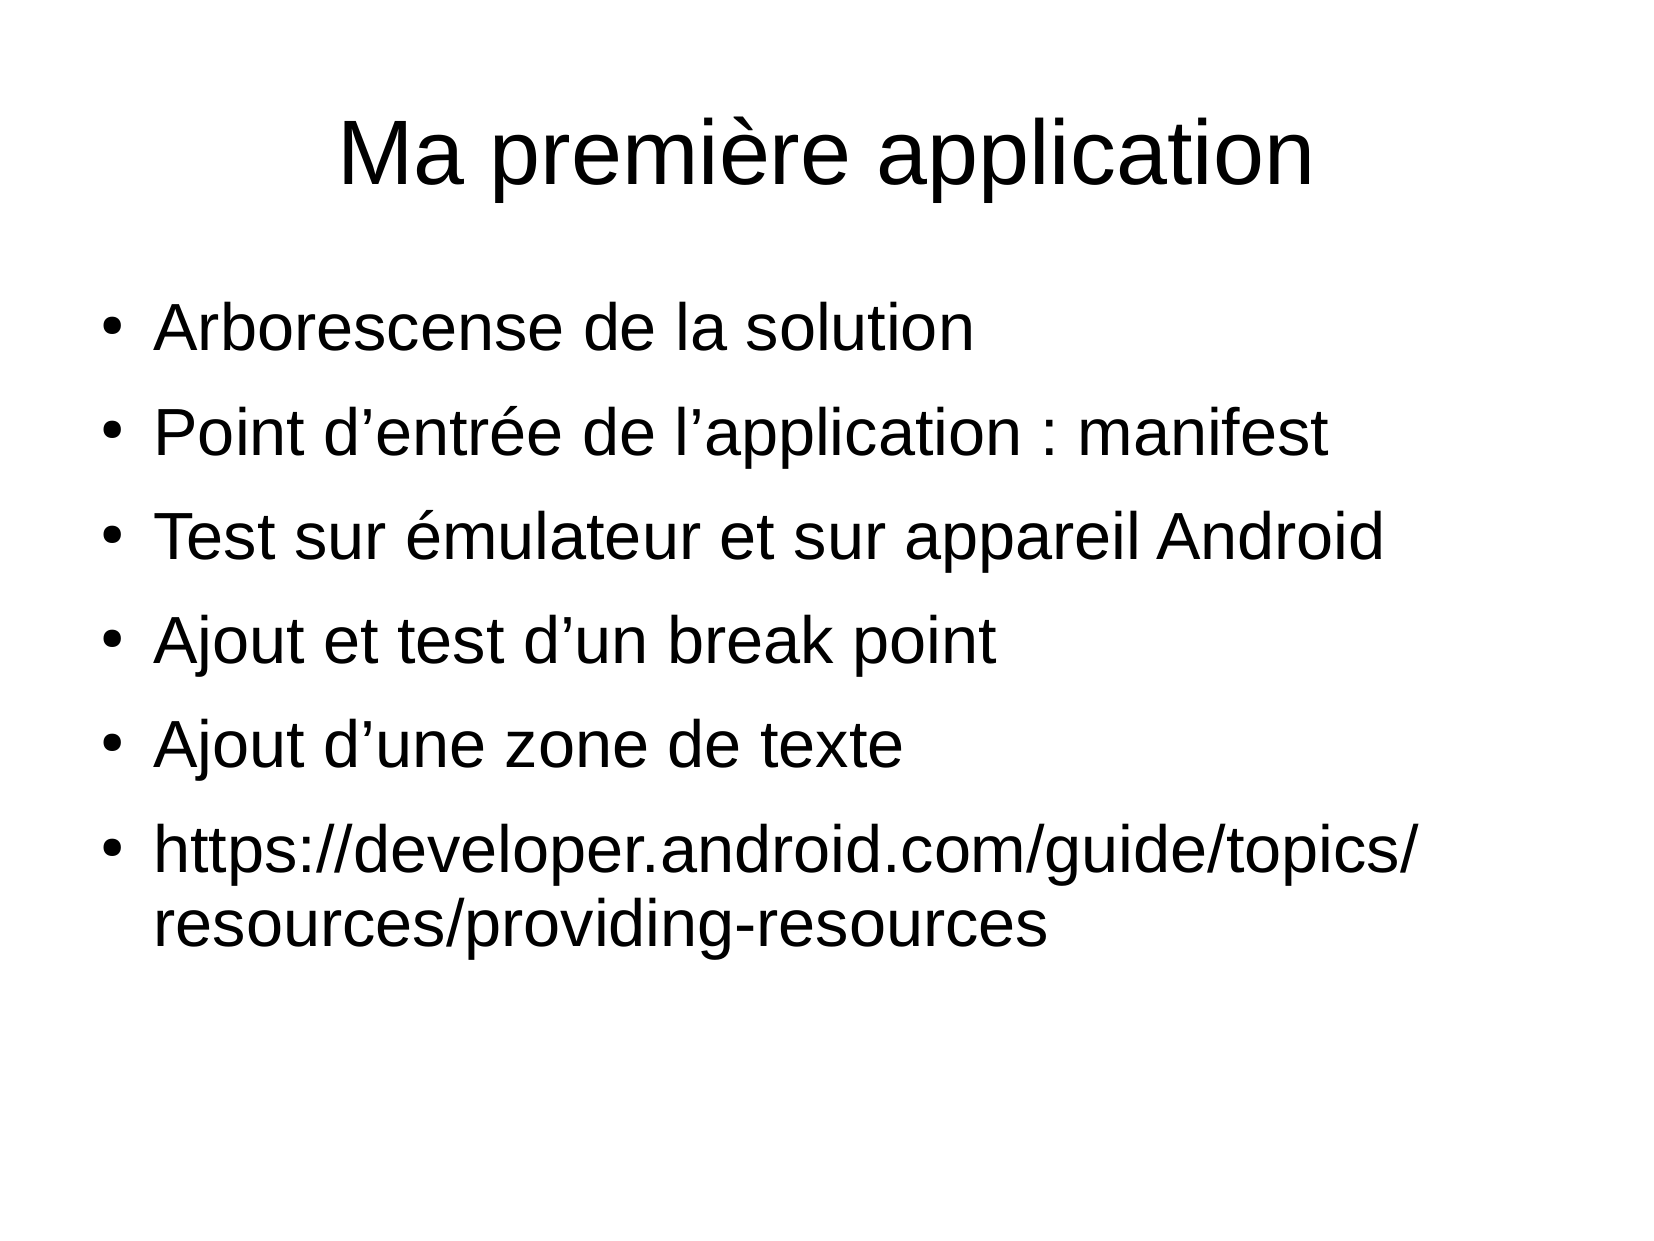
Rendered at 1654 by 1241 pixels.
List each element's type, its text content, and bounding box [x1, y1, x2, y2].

list Arborescense de la solution Point d’entrée de l’application : manifest Test sur émulateur et sur appareil Android Ajout et test d’un break point Ajout d’une zone de texte https://developer.android.com/guide/topics/resources/providing-resources [82, 290, 1571, 1010]
title Ma première application [82, 49, 1571, 257]
